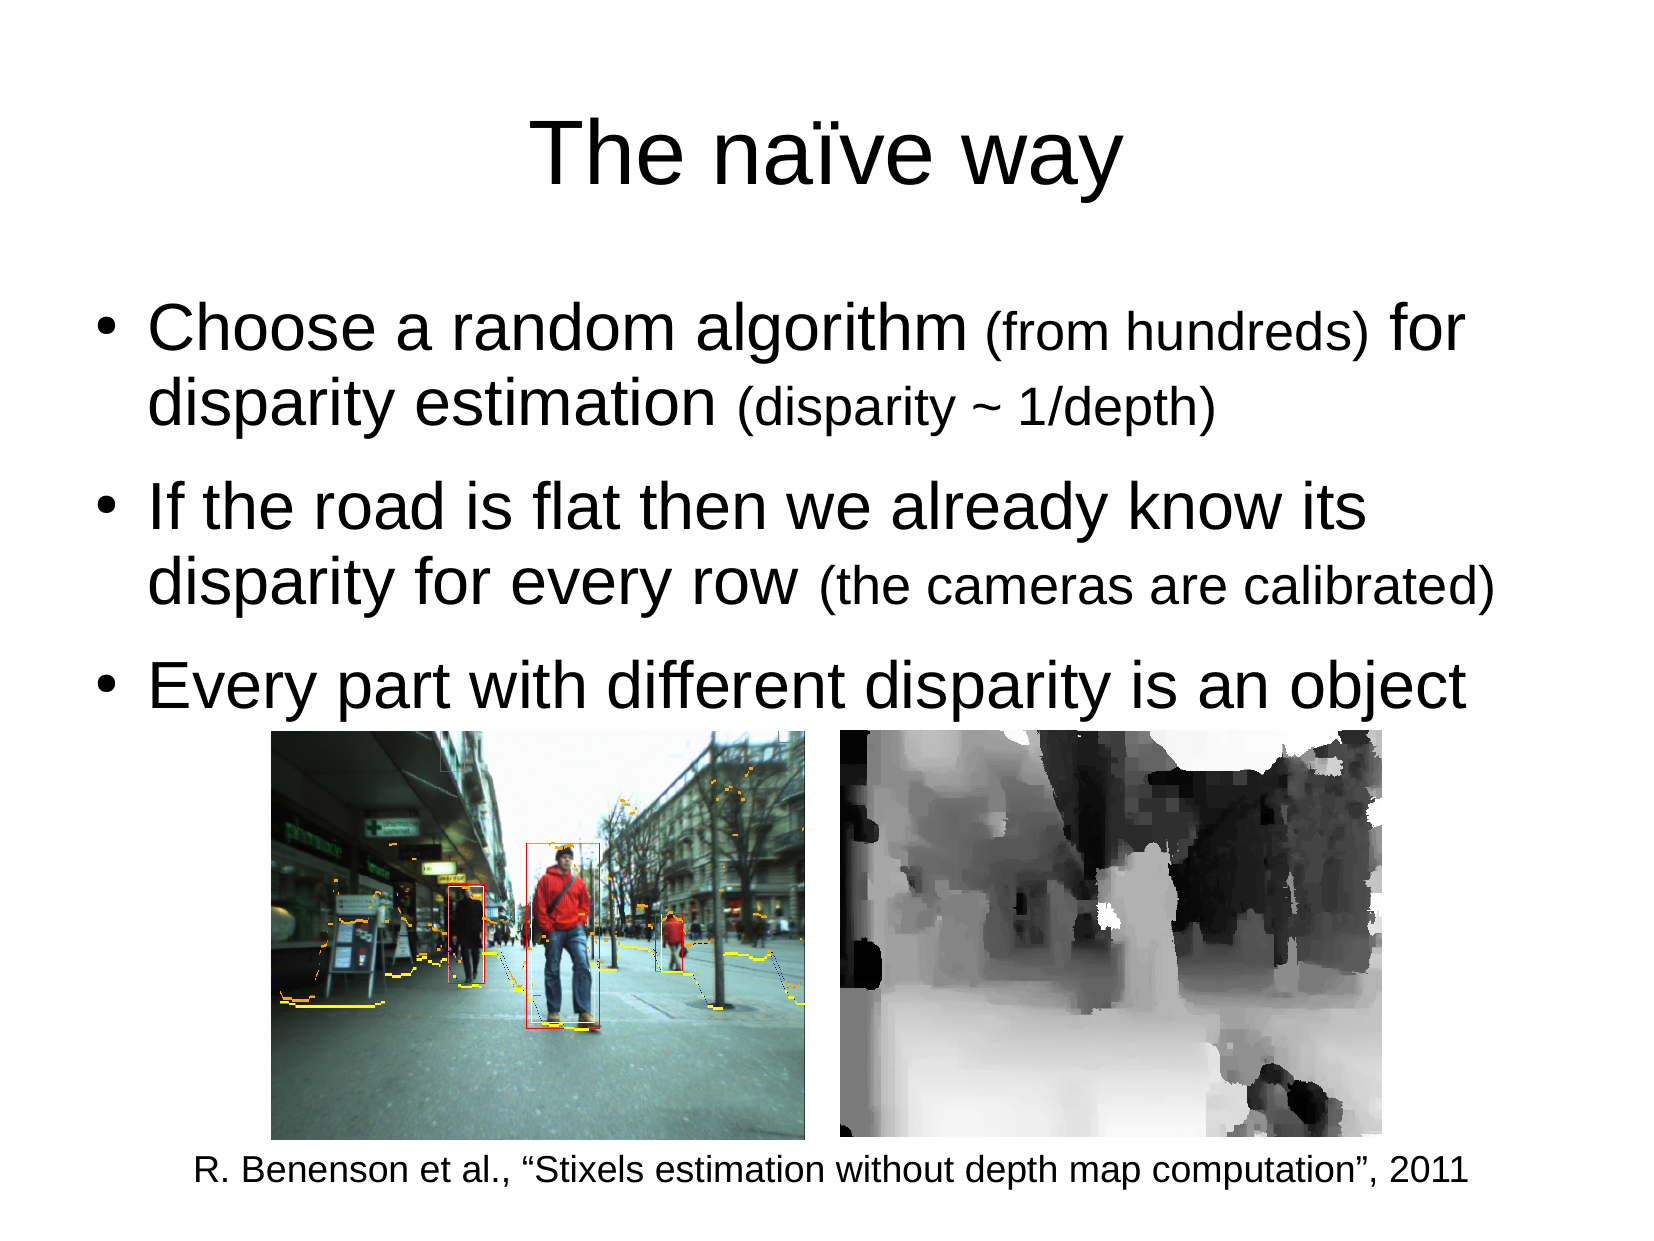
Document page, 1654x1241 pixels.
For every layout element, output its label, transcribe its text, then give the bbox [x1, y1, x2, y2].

list Choose a random algorithm (from hundreds) for disparity estimation (disparity ~ 1/depth) If the road is flat then we already know its disparity for every row (the cameras are calibrated) Every part with different disparity is an object [76, 290, 1532, 1010]
picture [271, 731, 805, 1140]
picture [840, 730, 1382, 1137]
text_box R. Benenson et al., “Stixels estimation without depth map computation”, 2011 [168, 1141, 1485, 1241]
title The naïve way [82, 49, 1571, 257]
